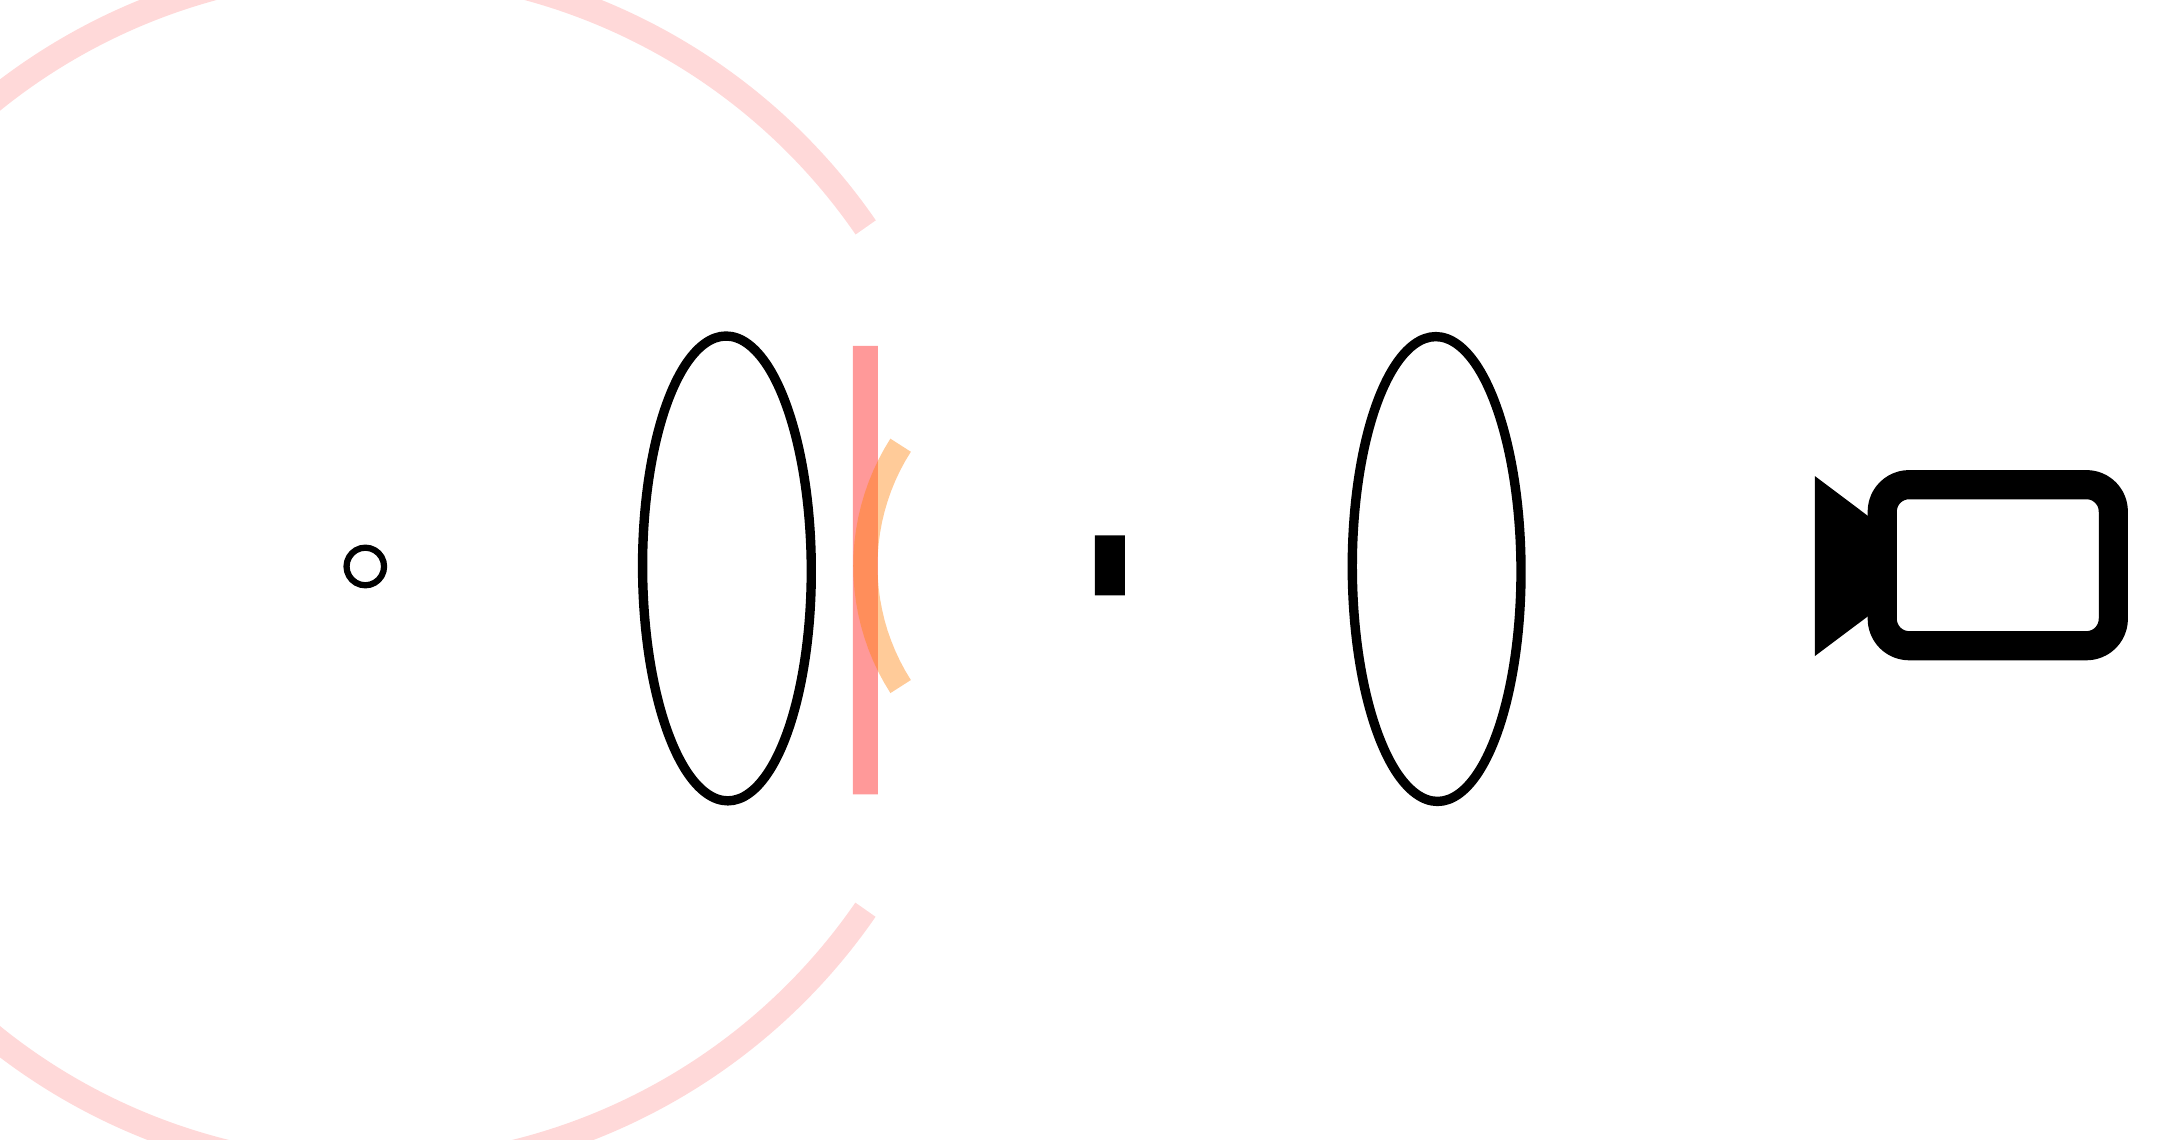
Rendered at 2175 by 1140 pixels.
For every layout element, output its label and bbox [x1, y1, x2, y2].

text_box [0, 1026, 230, 1140]
text_box [1882, 484, 2114, 646]
text_box [1814, 476, 1875, 657]
text_box [511, 0, 1747, 1140]
text_box [0, 0, 217, 111]
